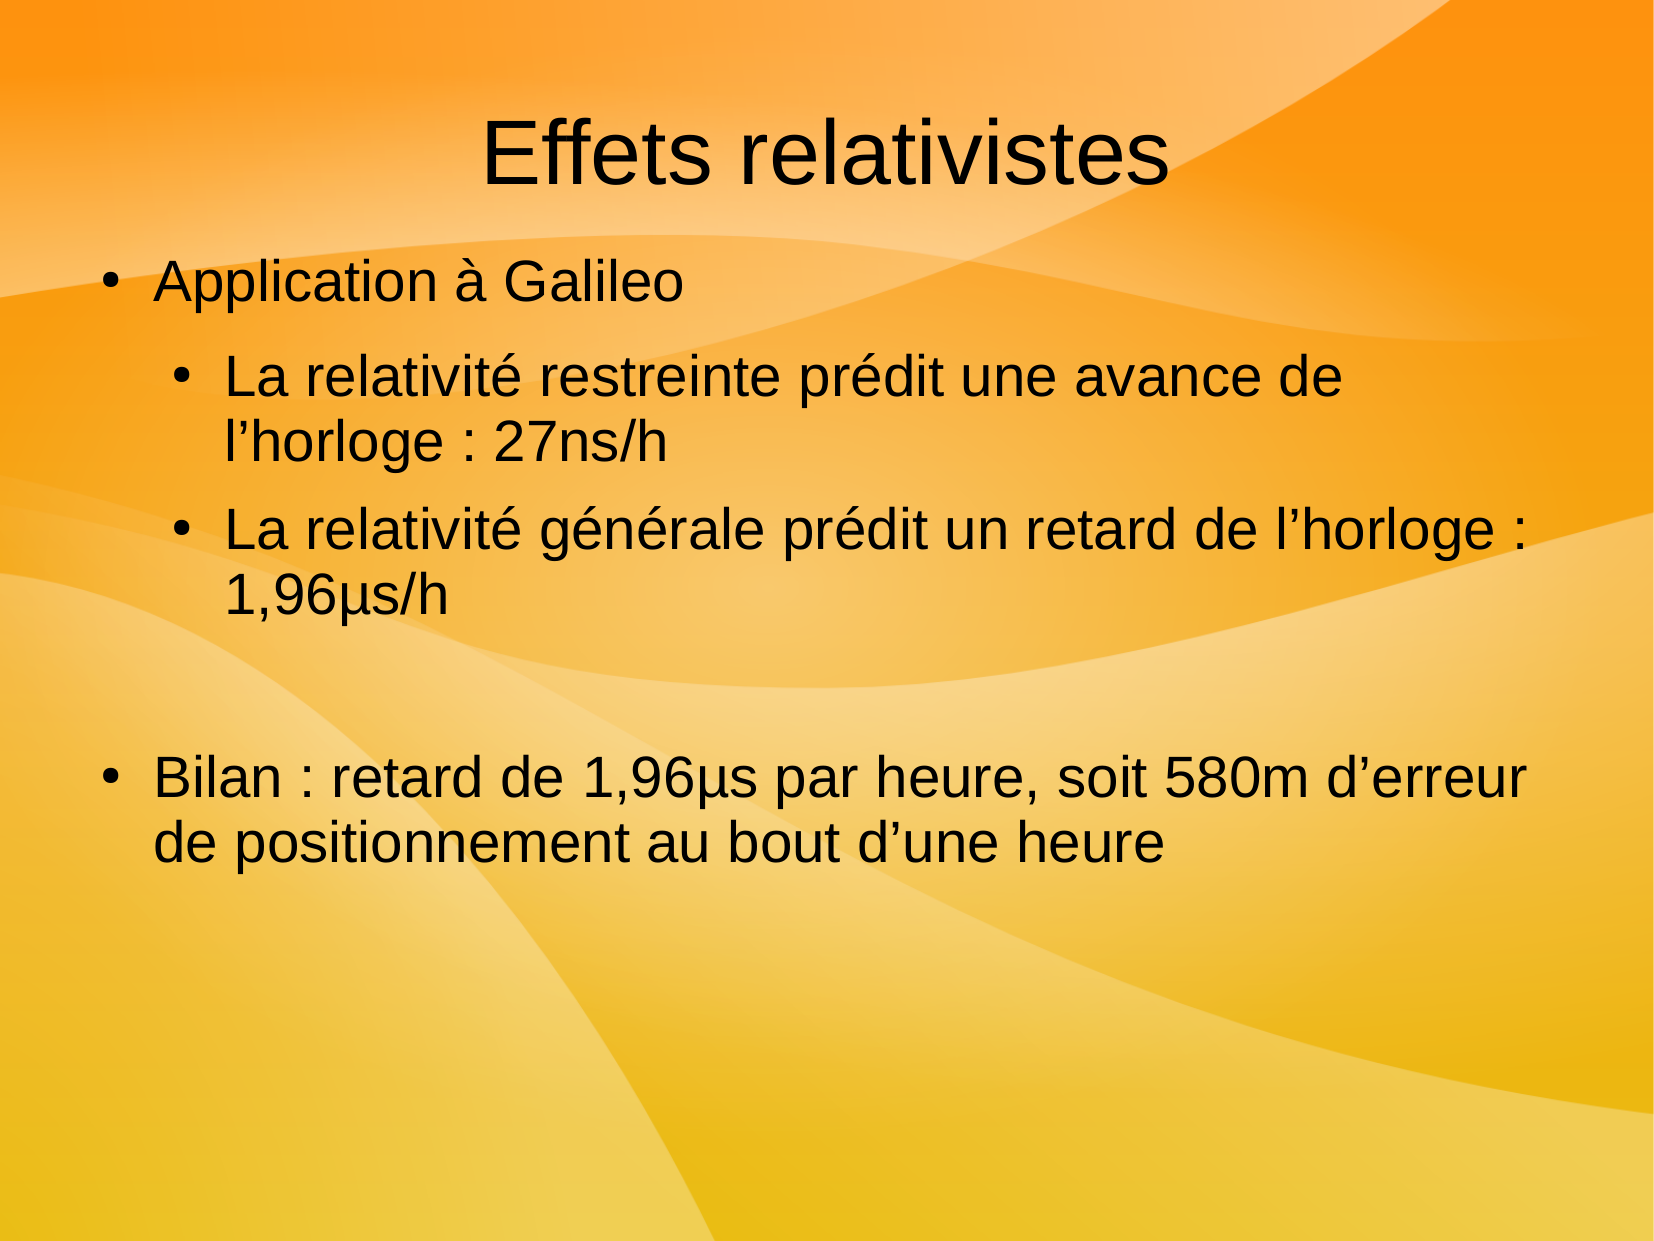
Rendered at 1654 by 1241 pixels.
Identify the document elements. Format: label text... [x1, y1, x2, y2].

picture [0, 0, 1654, 1241]
title Effets relativistes [82, 49, 1571, 248]
list Application à Galileo La relativité restreinte prédit une avance de l’horloge : 27ns/h La relativité générale prédit un retard de l’horloge : 1,96µs/h Bilan : retard de 1,96µs par heure, soit 580m d’erreur de positionnement au bout d’une heure [82, 248, 1571, 1233]
